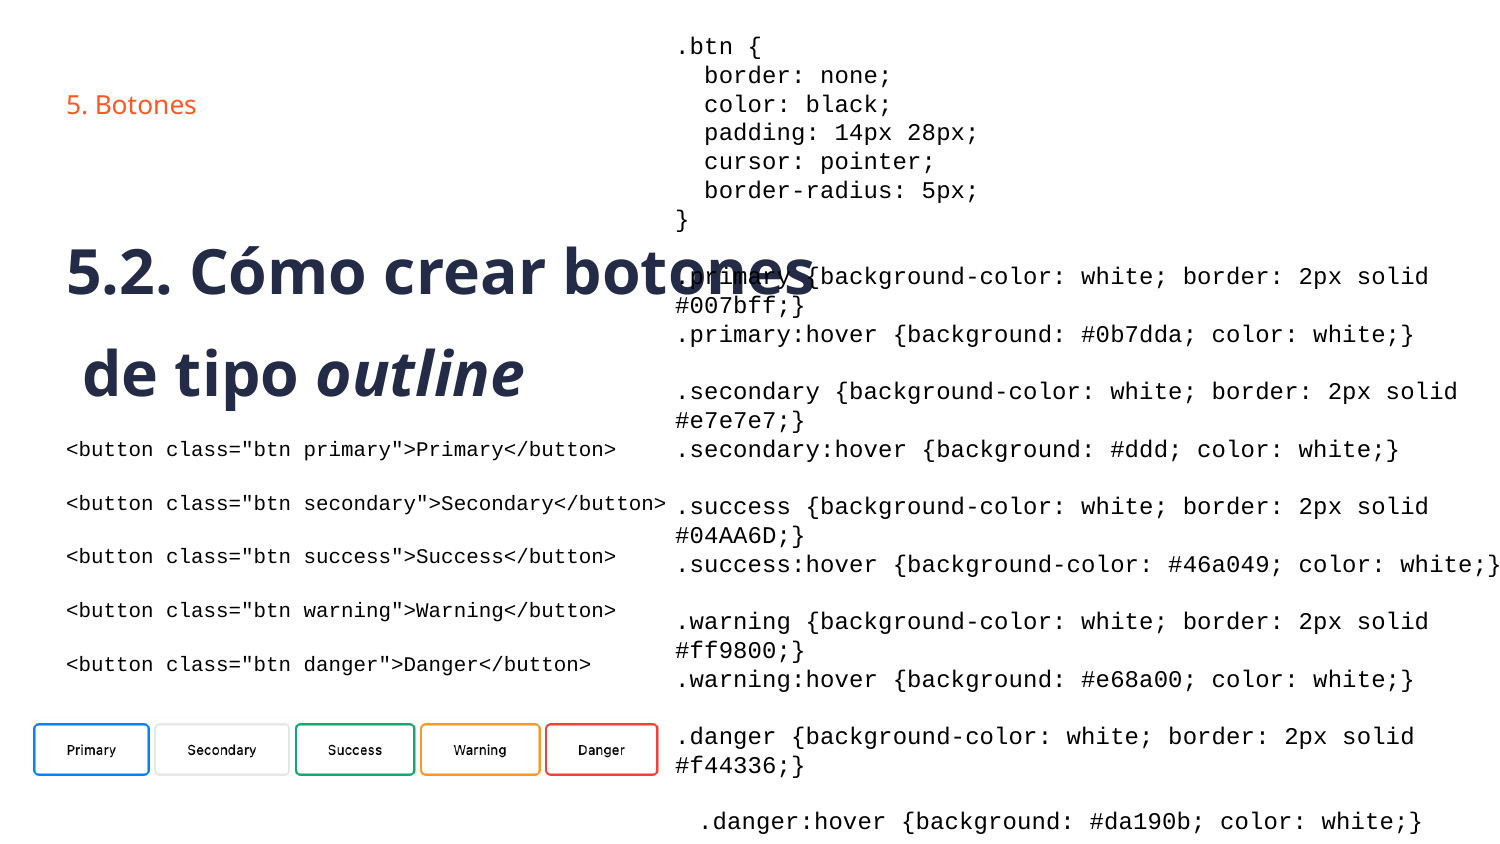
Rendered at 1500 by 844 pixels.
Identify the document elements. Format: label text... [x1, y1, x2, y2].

title 5. Botones [51, 72, 660, 167]
text_box .btn { border: none; color: black; padding: 14px 28px; cursor: pointer; border-radius: 5px; } .primary {background-color: white; border: 2px solid #007bff;} .primary:hover {background: #0b7dda; color: white;} .secondary {background-color: white; border: 2px solid #e7e7e7;} .secondary:hover {background: #ddd; color: white;} .success {background-color: white; border: 2px solid #04AA6D;} .success:hover {background-color: #46a049; color: white;} .warning {background-color: white; border: 2px solid #ff9800;} .warning:hover {background: #e68a00; color: white;} .danger {background-color: white; border: 2px solid #f44336;} .danger:hover {background: #da190b; color: white;} [660, 15, 1500, 844]
picture [33, 717, 661, 792]
list 5.2. Cómo crear botones de tipo outline <button class="btn primary">Primary</button> <button class="btn secondary">Secondary</button> <button class="btn success">Success</button> <button class="btn warning">Warning</button> <button class="btn danger">Danger</button> [51, 189, 660, 717]
